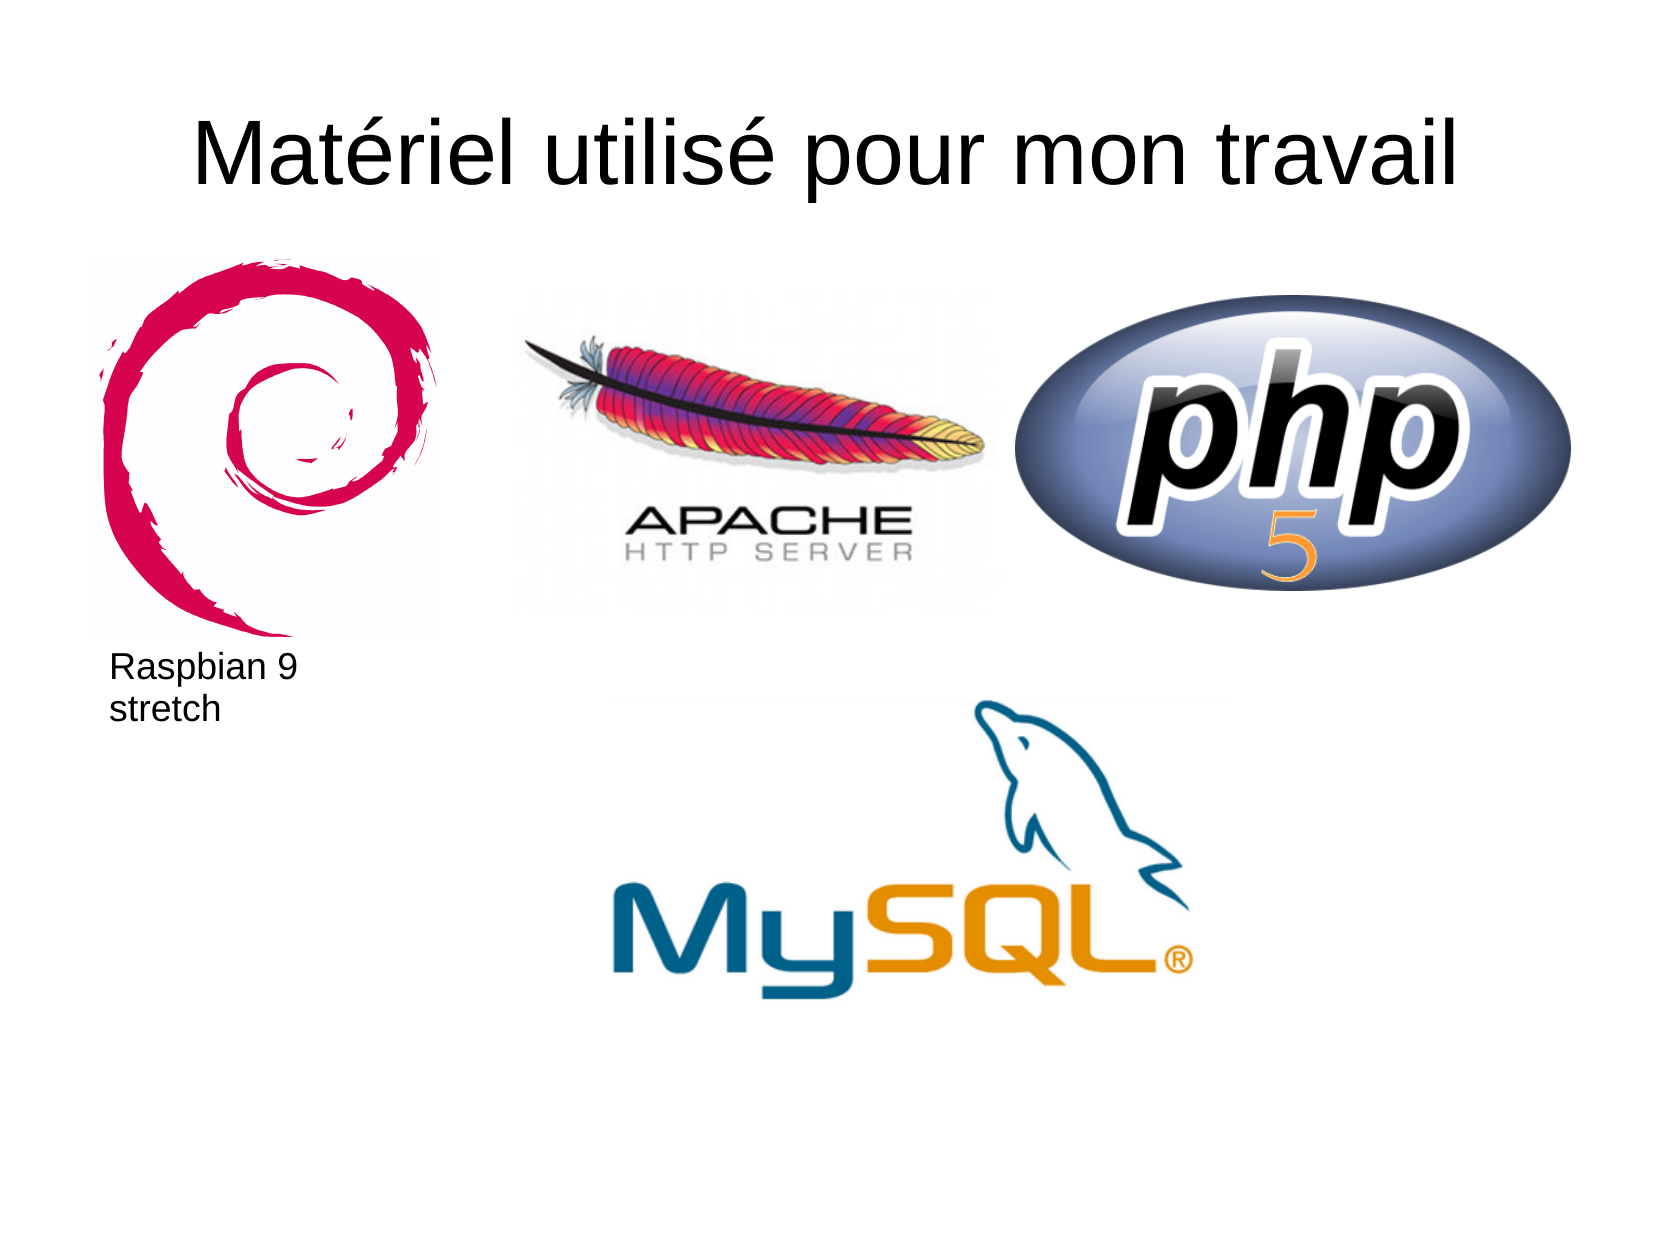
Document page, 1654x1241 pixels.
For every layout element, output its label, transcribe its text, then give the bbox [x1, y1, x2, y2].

picture [94, 256, 438, 637]
text_box Raspbian 9 stretch [94, 637, 485, 737]
picture [1015, 295, 1571, 591]
title Matériel utilisé pour mon travail [82, 49, 1571, 257]
picture [507, 292, 1004, 615]
picture [602, 699, 1228, 1004]
